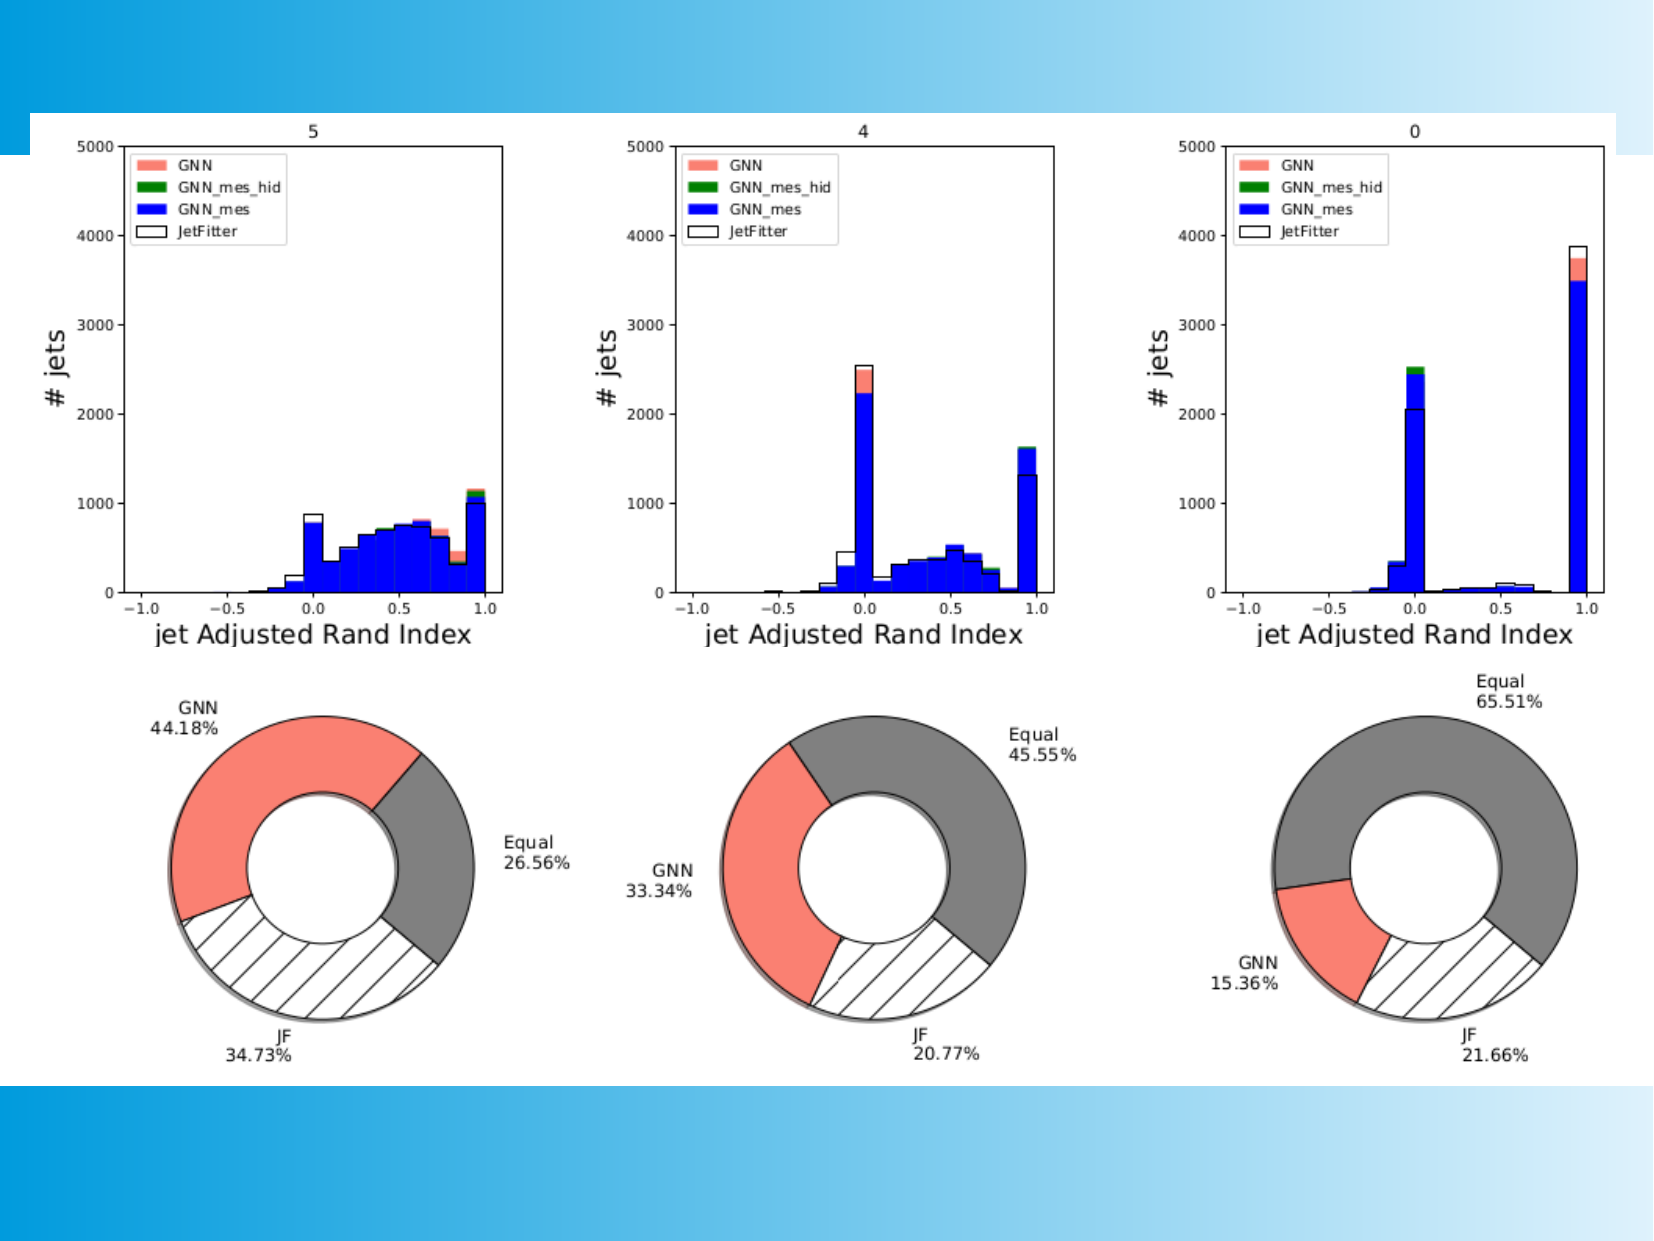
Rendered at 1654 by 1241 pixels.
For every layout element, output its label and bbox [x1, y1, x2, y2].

picture [30, 0, 1616, 1085]
